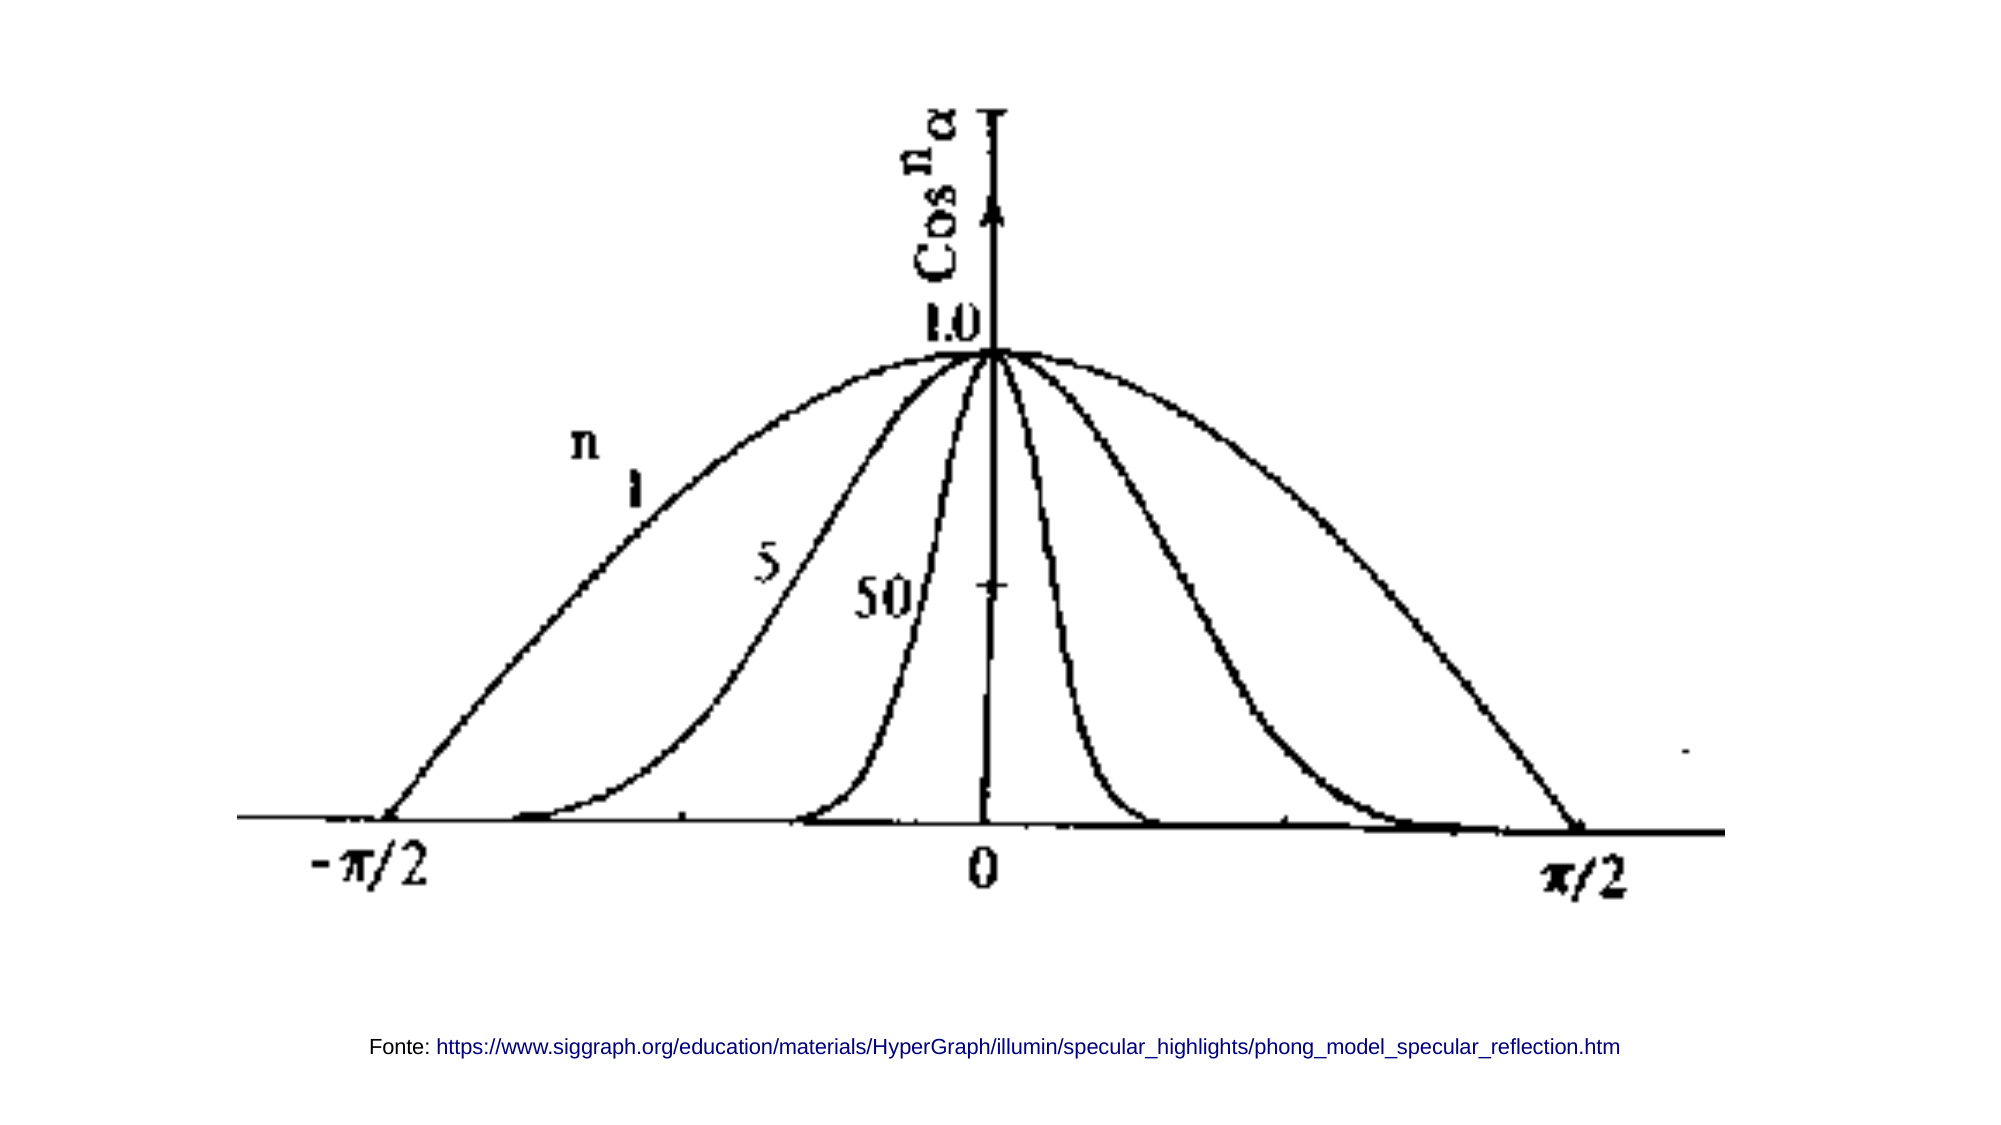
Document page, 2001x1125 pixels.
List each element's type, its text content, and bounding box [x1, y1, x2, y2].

text_box Fonte: https://www.siggraph.org/education/materials/HyperGraph/illumin/specular_highlights/phong_model_specular_reflection.htm [354, 1027, 1638, 1108]
picture [237, 100, 1725, 924]
